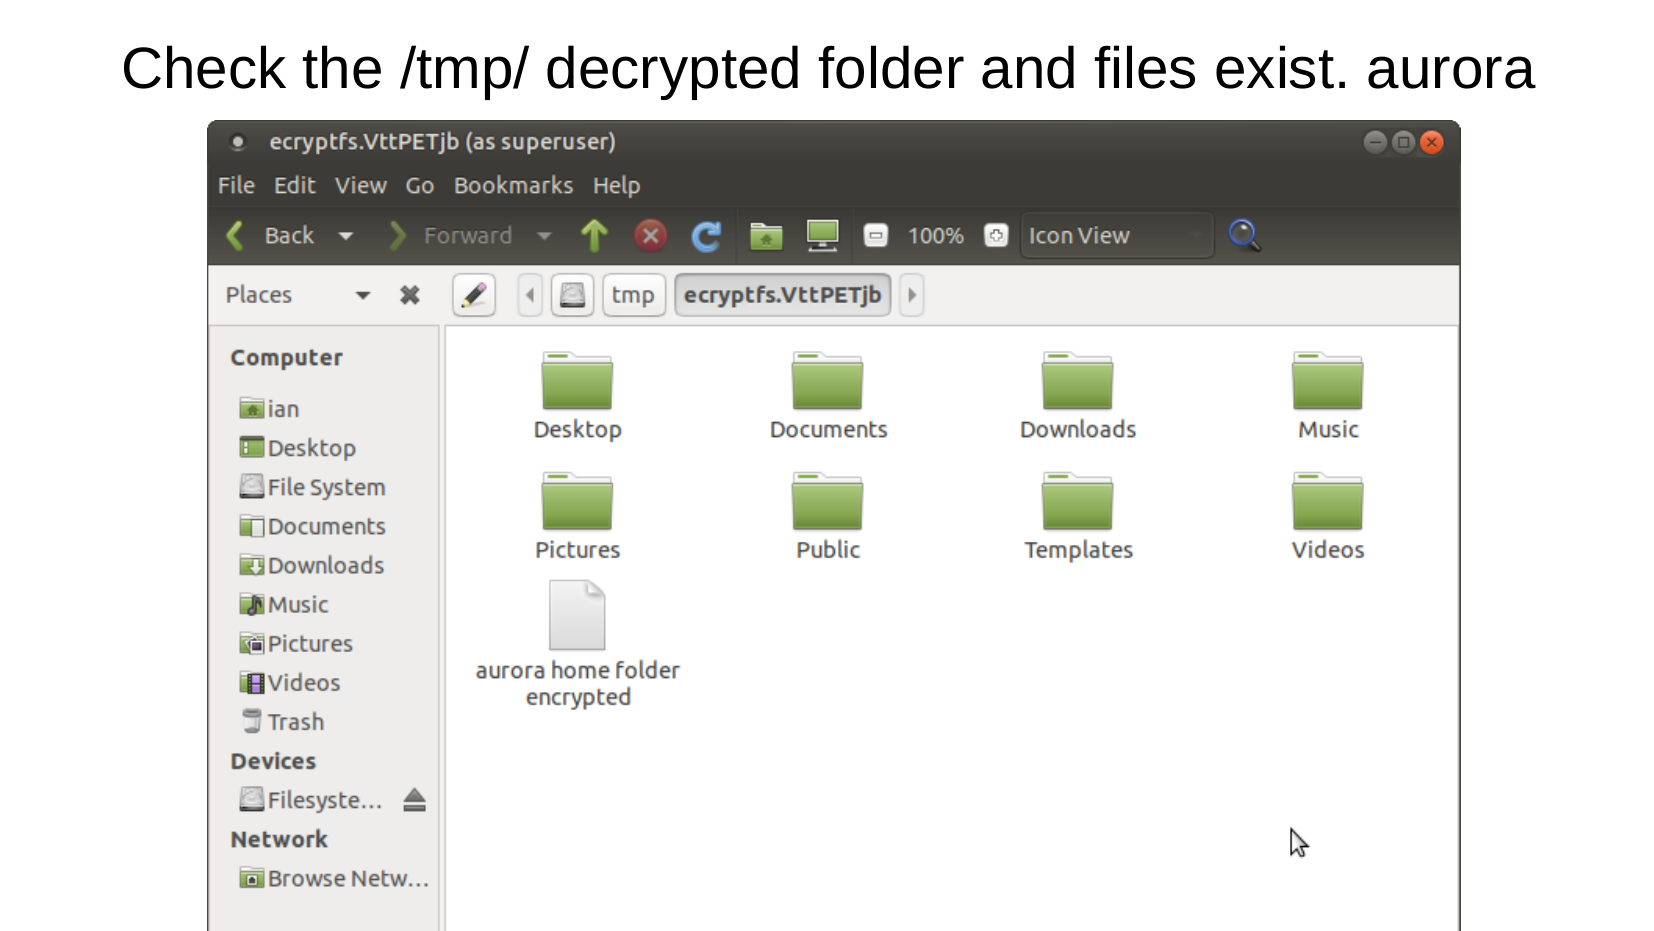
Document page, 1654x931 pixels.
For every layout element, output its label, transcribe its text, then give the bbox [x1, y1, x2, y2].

title Check the /tmp/ decrypted folder and files exist. aurora [0, 5, 1624, 130]
picture [207, 120, 1461, 931]
